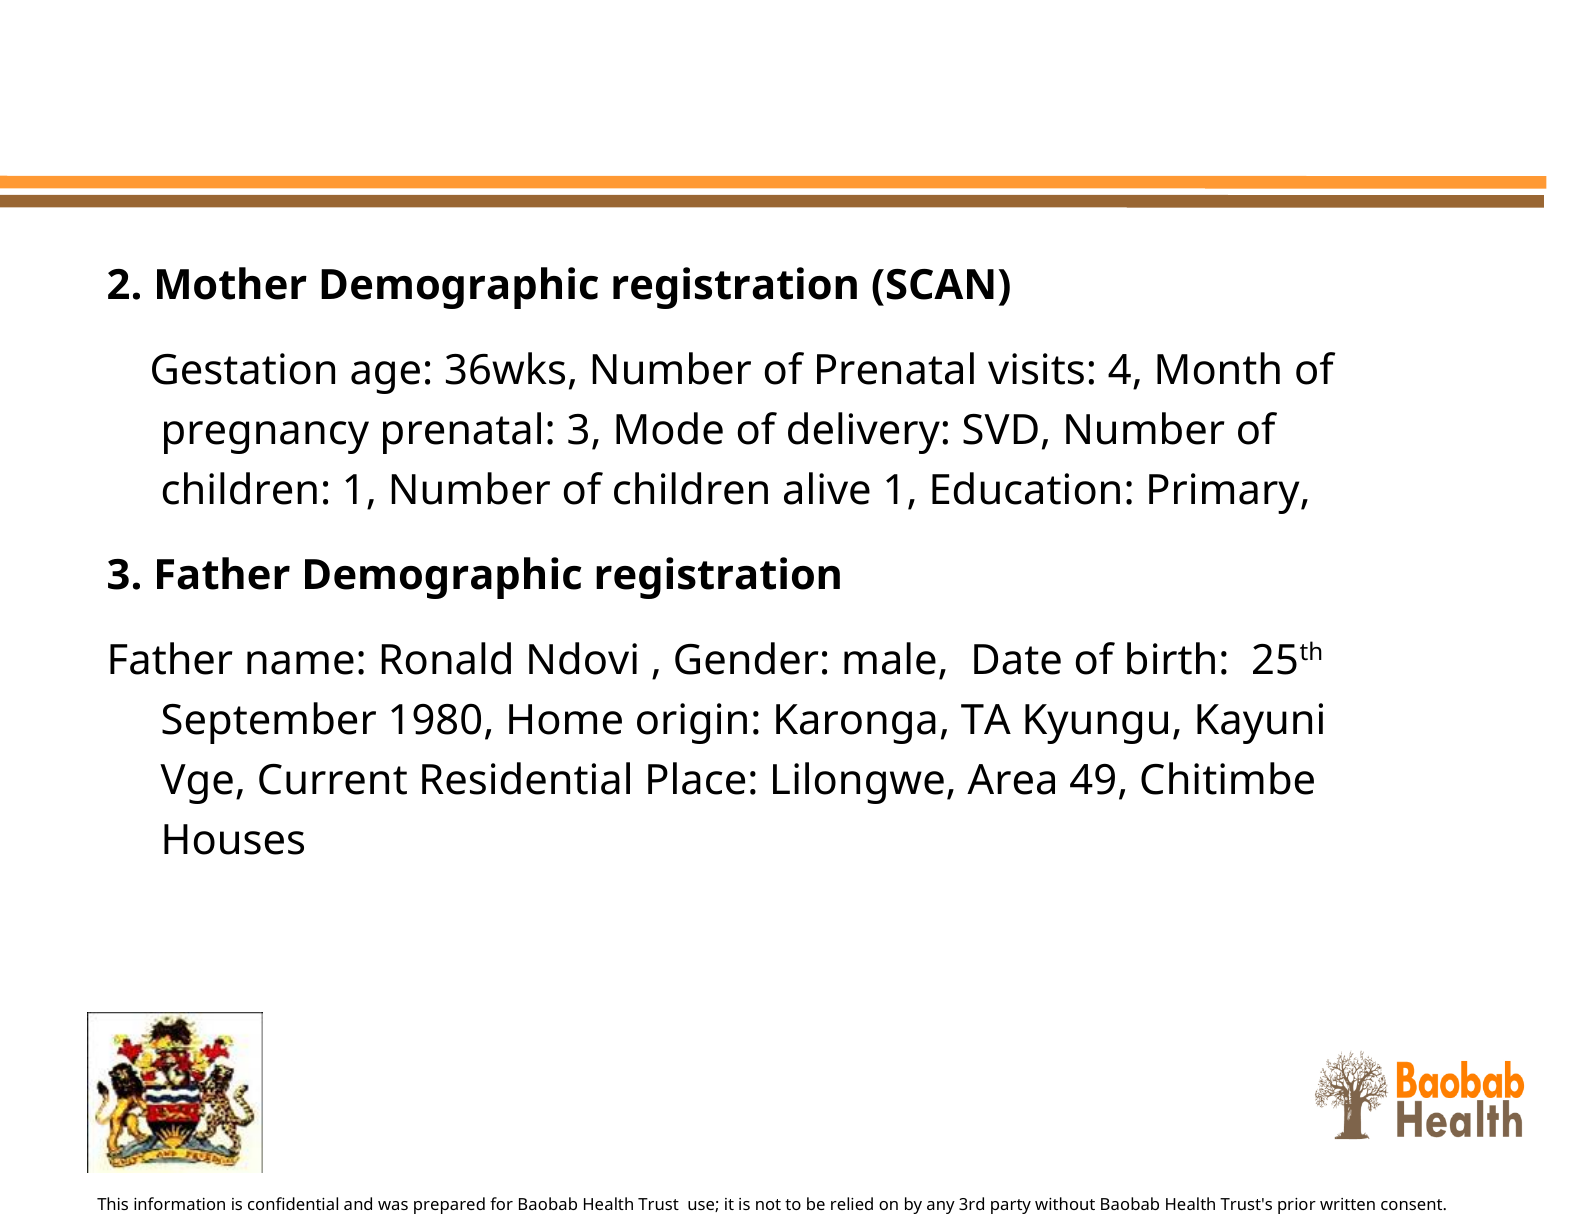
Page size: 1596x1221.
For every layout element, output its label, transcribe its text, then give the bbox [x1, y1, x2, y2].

picture [1312, 1050, 1525, 1150]
picture [87, 1012, 263, 1173]
text_box 2. Mother Demographic registration (SCAN) Gestation age: 36wks, Number of Prenatal visits: 4, Month of pregnancy prenatal: 3, Mode of delivery: SVD, Number of children: 1, Number of children alive 1, Education: Primary, 3. Father Demographic registration Father name: Ronald Ndovi , Gender: male, Date of birth: 25th September 1980, Home origin: Karonga, TA Kyungu, Kayuni Vge, Current Residential Place: Lilongwe, Area 49, Chitimbe Houses [90, 240, 1362, 316]
